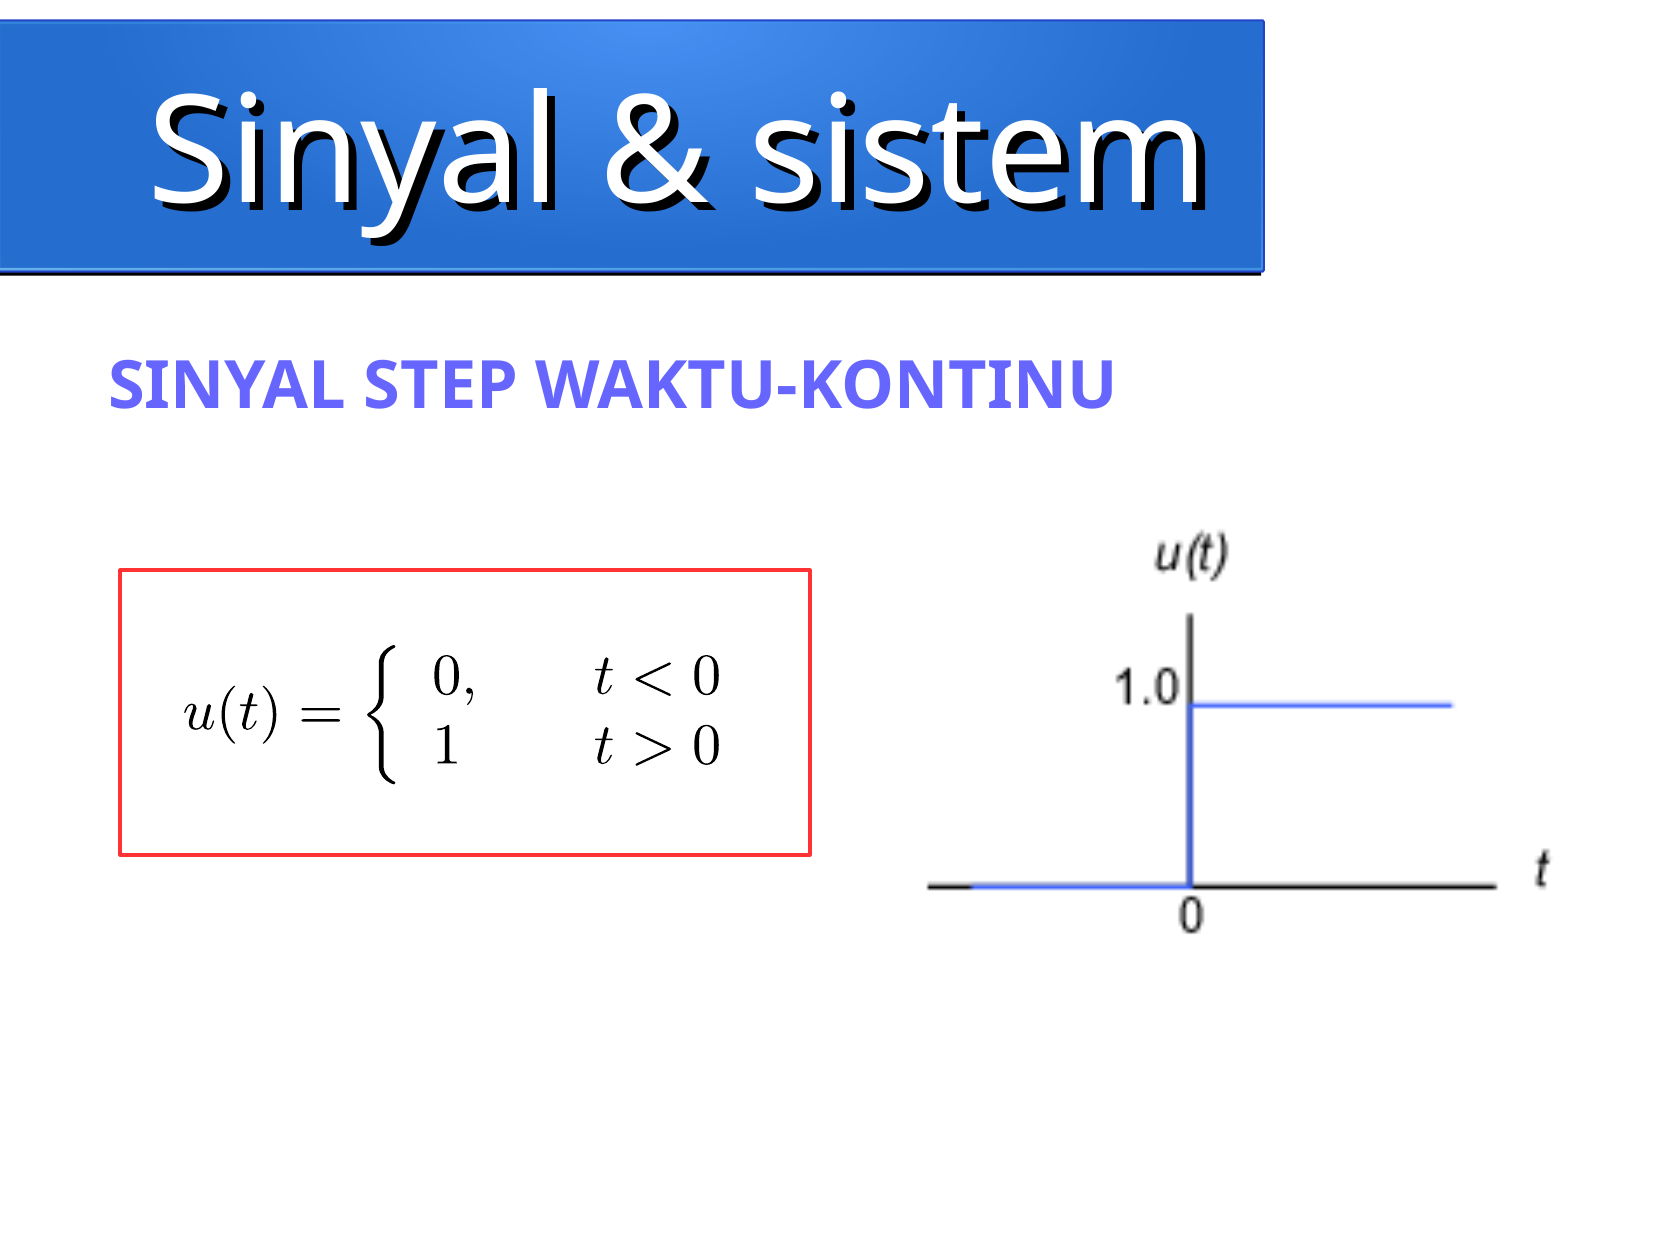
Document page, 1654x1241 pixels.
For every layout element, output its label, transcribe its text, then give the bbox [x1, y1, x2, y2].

picture [915, 524, 1561, 946]
text_box [182, 645, 722, 785]
text_box SINYAL STEP WAKTU-KONTINU [93, 330, 1291, 421]
text_box Sinyal & sistem [147, 60, 1216, 229]
